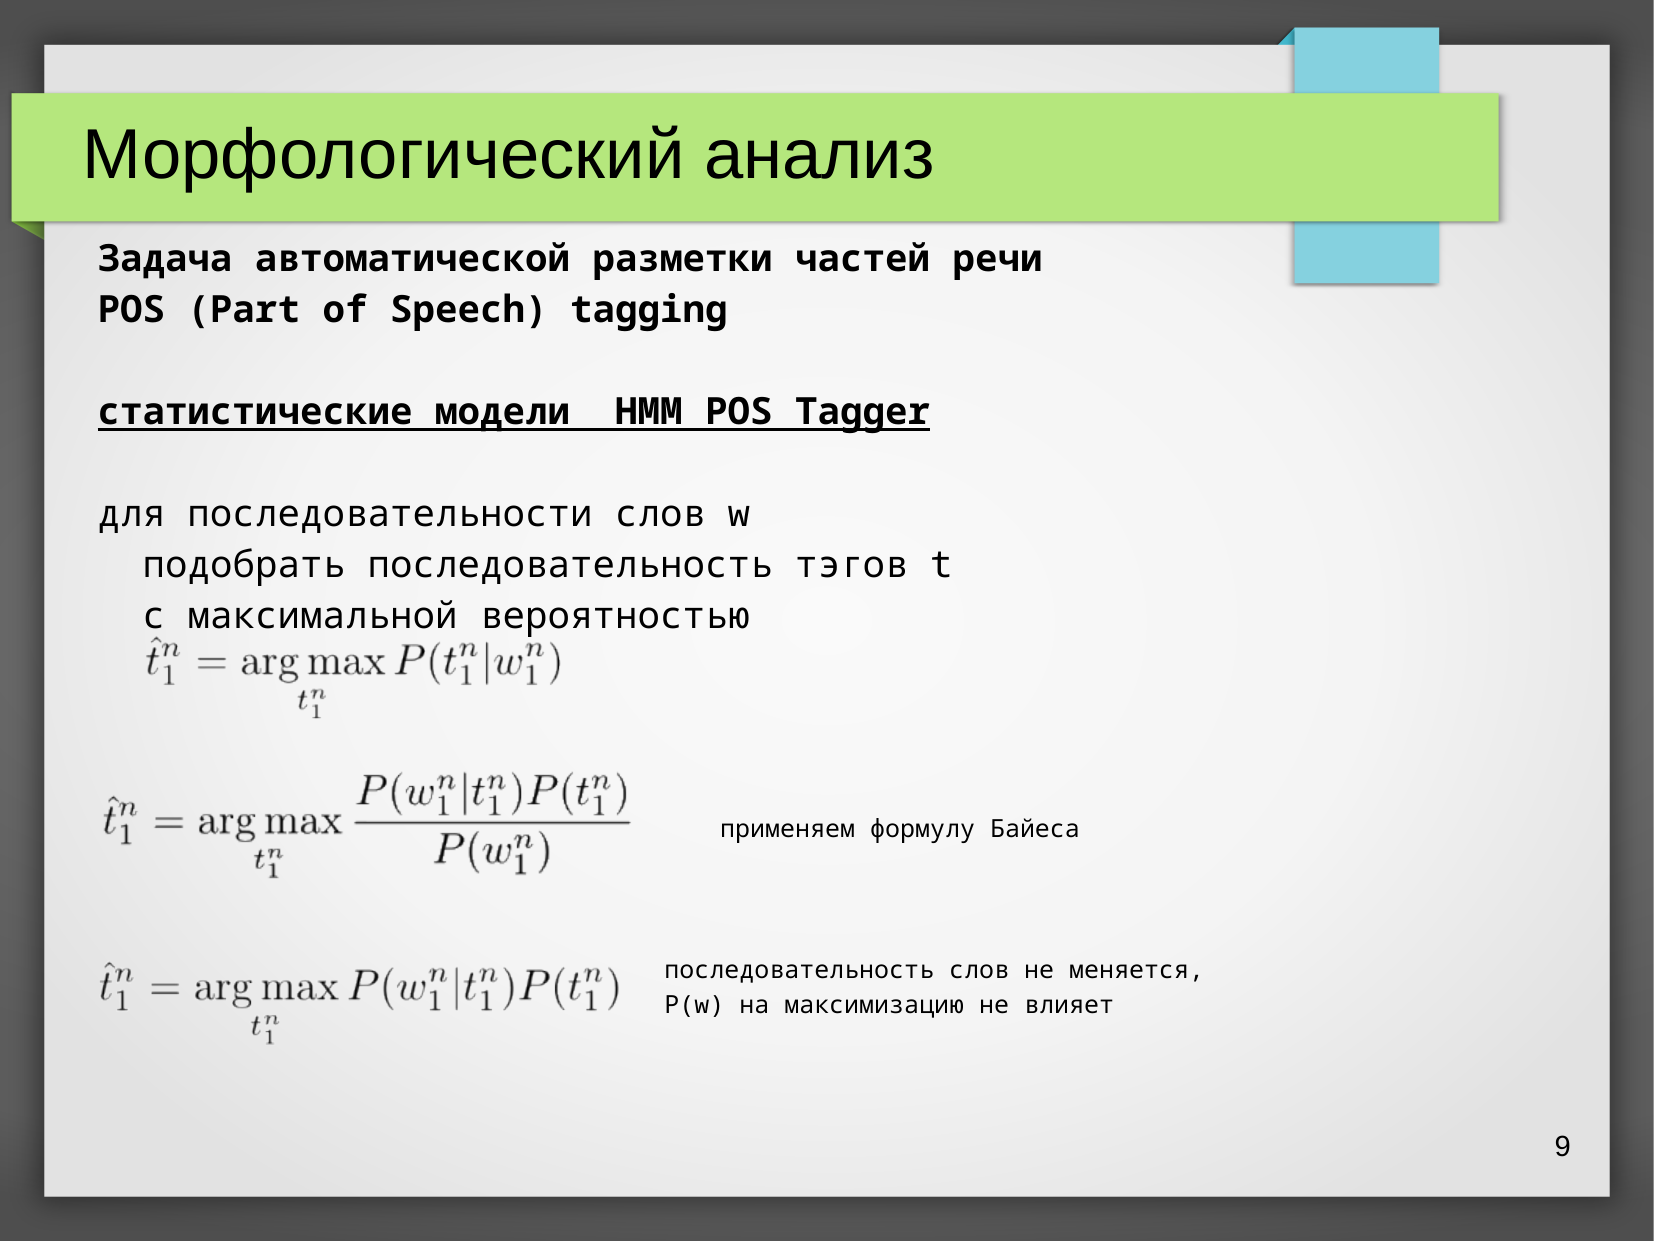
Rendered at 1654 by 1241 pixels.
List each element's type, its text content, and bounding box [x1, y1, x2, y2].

title Морфологический анализ [82, 114, 993, 194]
picture [0, 0, 1654, 1241]
text_box Задача автоматической разметки частей речи POS (Part of Speech) tagging статистические модели HMM POS Tagger для последовательности слов w подобрать последовательность тэгов t с максимальной вероятностью [82, 224, 1205, 631]
text_box применяем формулу Байеса [705, 803, 1276, 875]
text_box последовательность слов не меняется, P(w) на максимизацию не влияет [649, 944, 1595, 1019]
